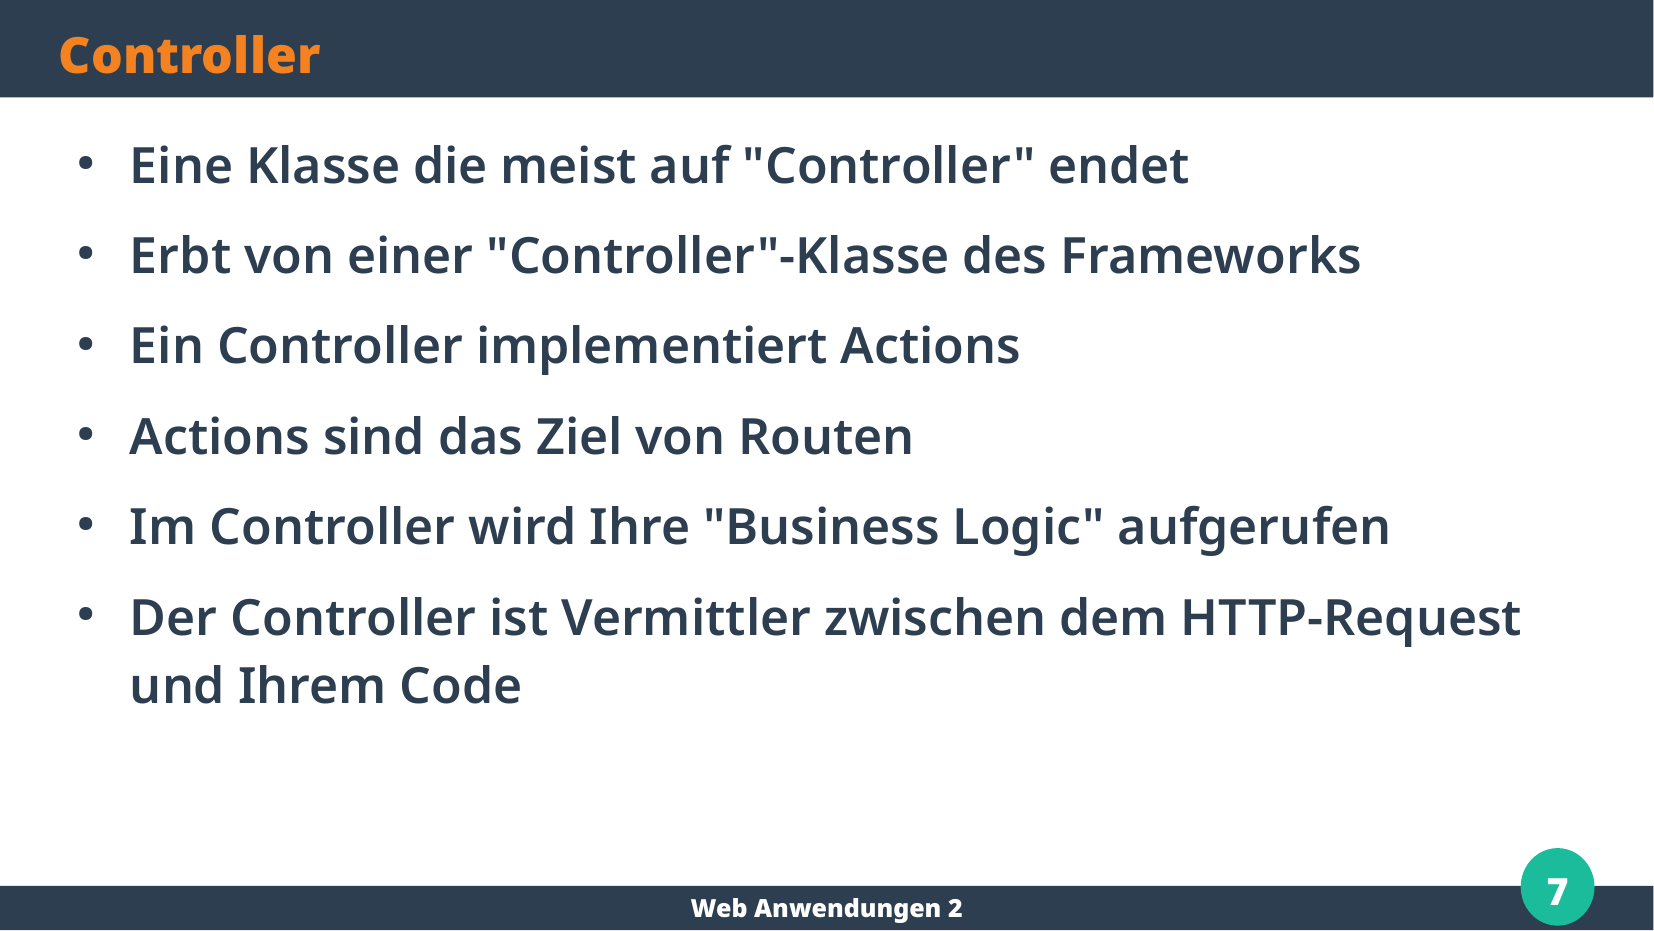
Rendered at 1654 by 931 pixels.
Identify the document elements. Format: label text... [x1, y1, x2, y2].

title Controller [59, 8, 1595, 89]
list Eine Klasse die meist auf "Controller" endet Erbt von einer "Controller"-Klasse des Frameworks Ein Controller implementiert Actions Actions sind das Ziel von Routen Im Controller wird Ihre "Business Logic" aufgerufen Der Controller ist Vermittler zwischen dem HTTP-Request und Ihrem Code [59, 129, 1595, 864]
